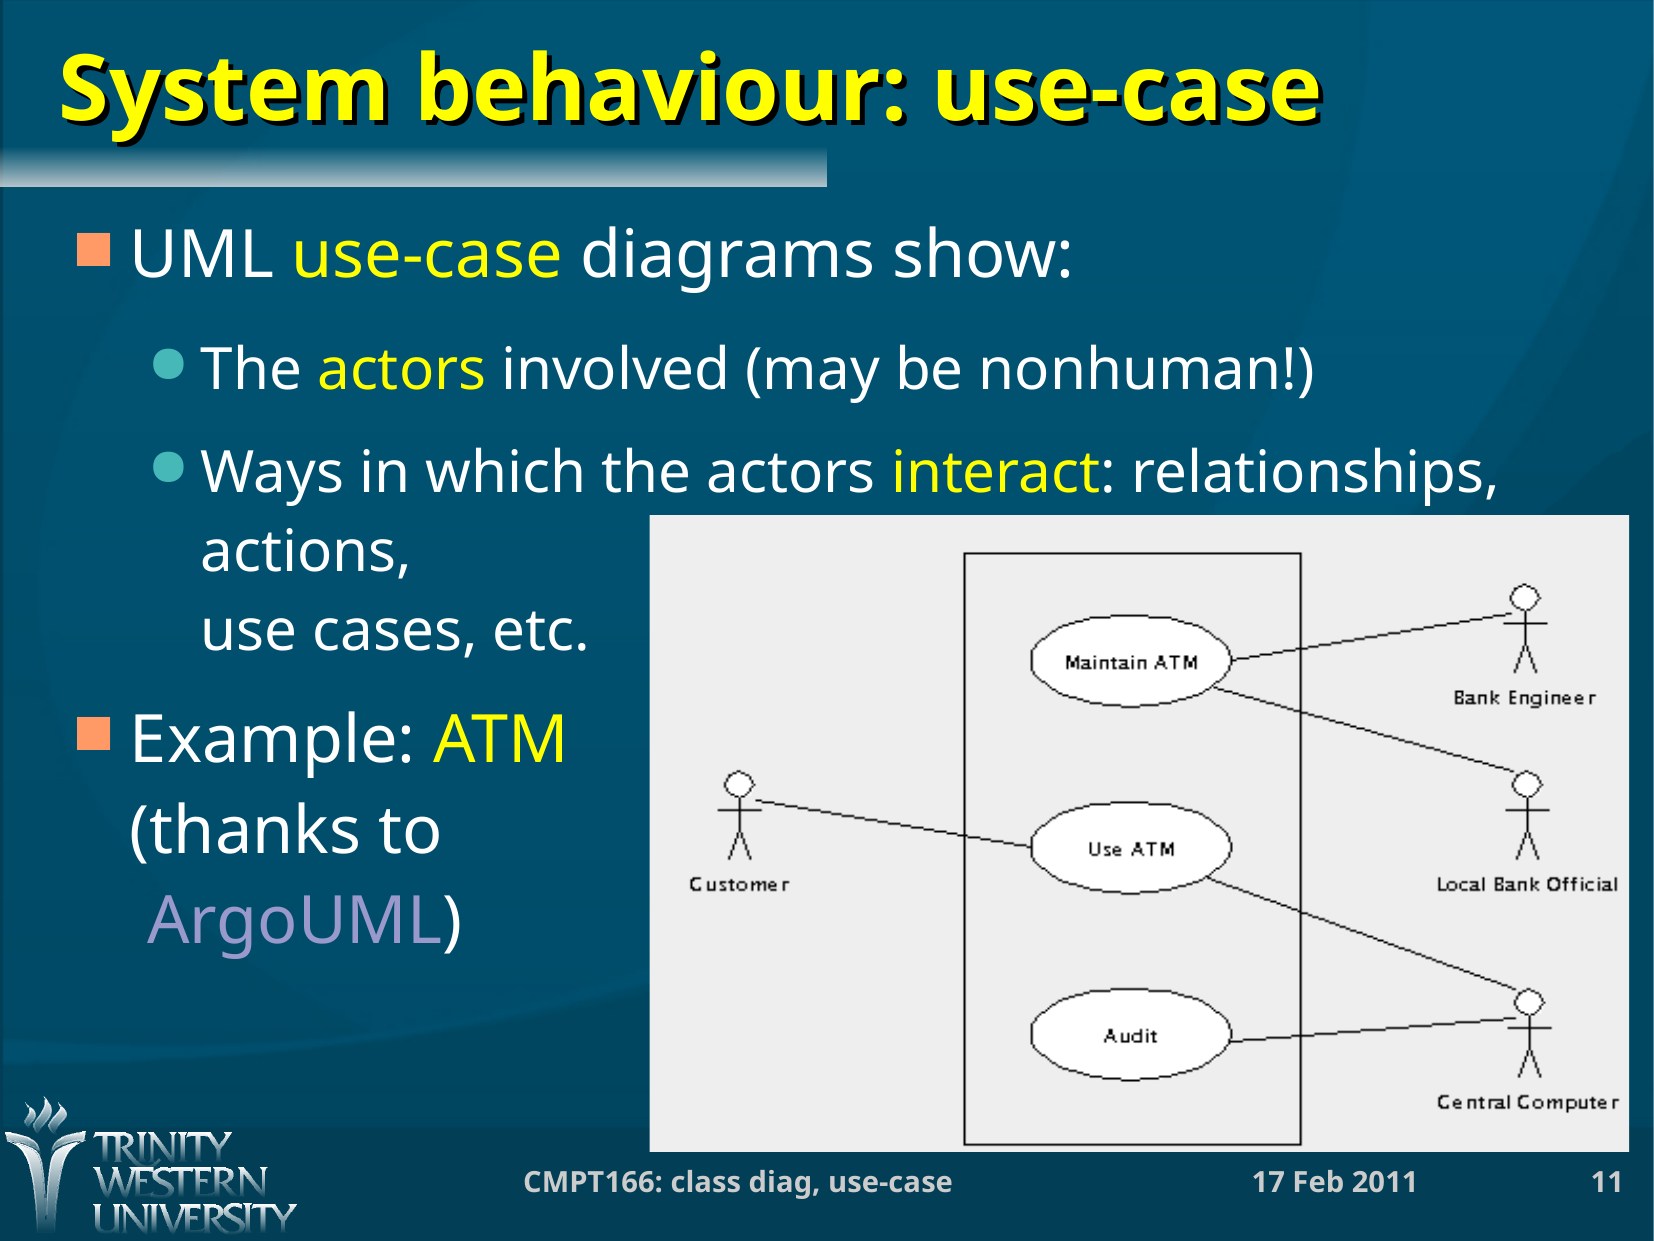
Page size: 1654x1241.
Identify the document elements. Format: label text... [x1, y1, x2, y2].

title System behaviour: use-case [59, 19, 1595, 148]
text_box Company [0, 154, 827, 158]
picture [38, 1227, 54, 1232]
list UML use-case diagrams show: The actors involved (may be nonhuman!) Ways in which the actors interact: relationships, actions, use cases, etc. Example: ATM (thanks to ArgoUML) [59, 206, 1625, 1026]
picture [650, 516, 1629, 1151]
